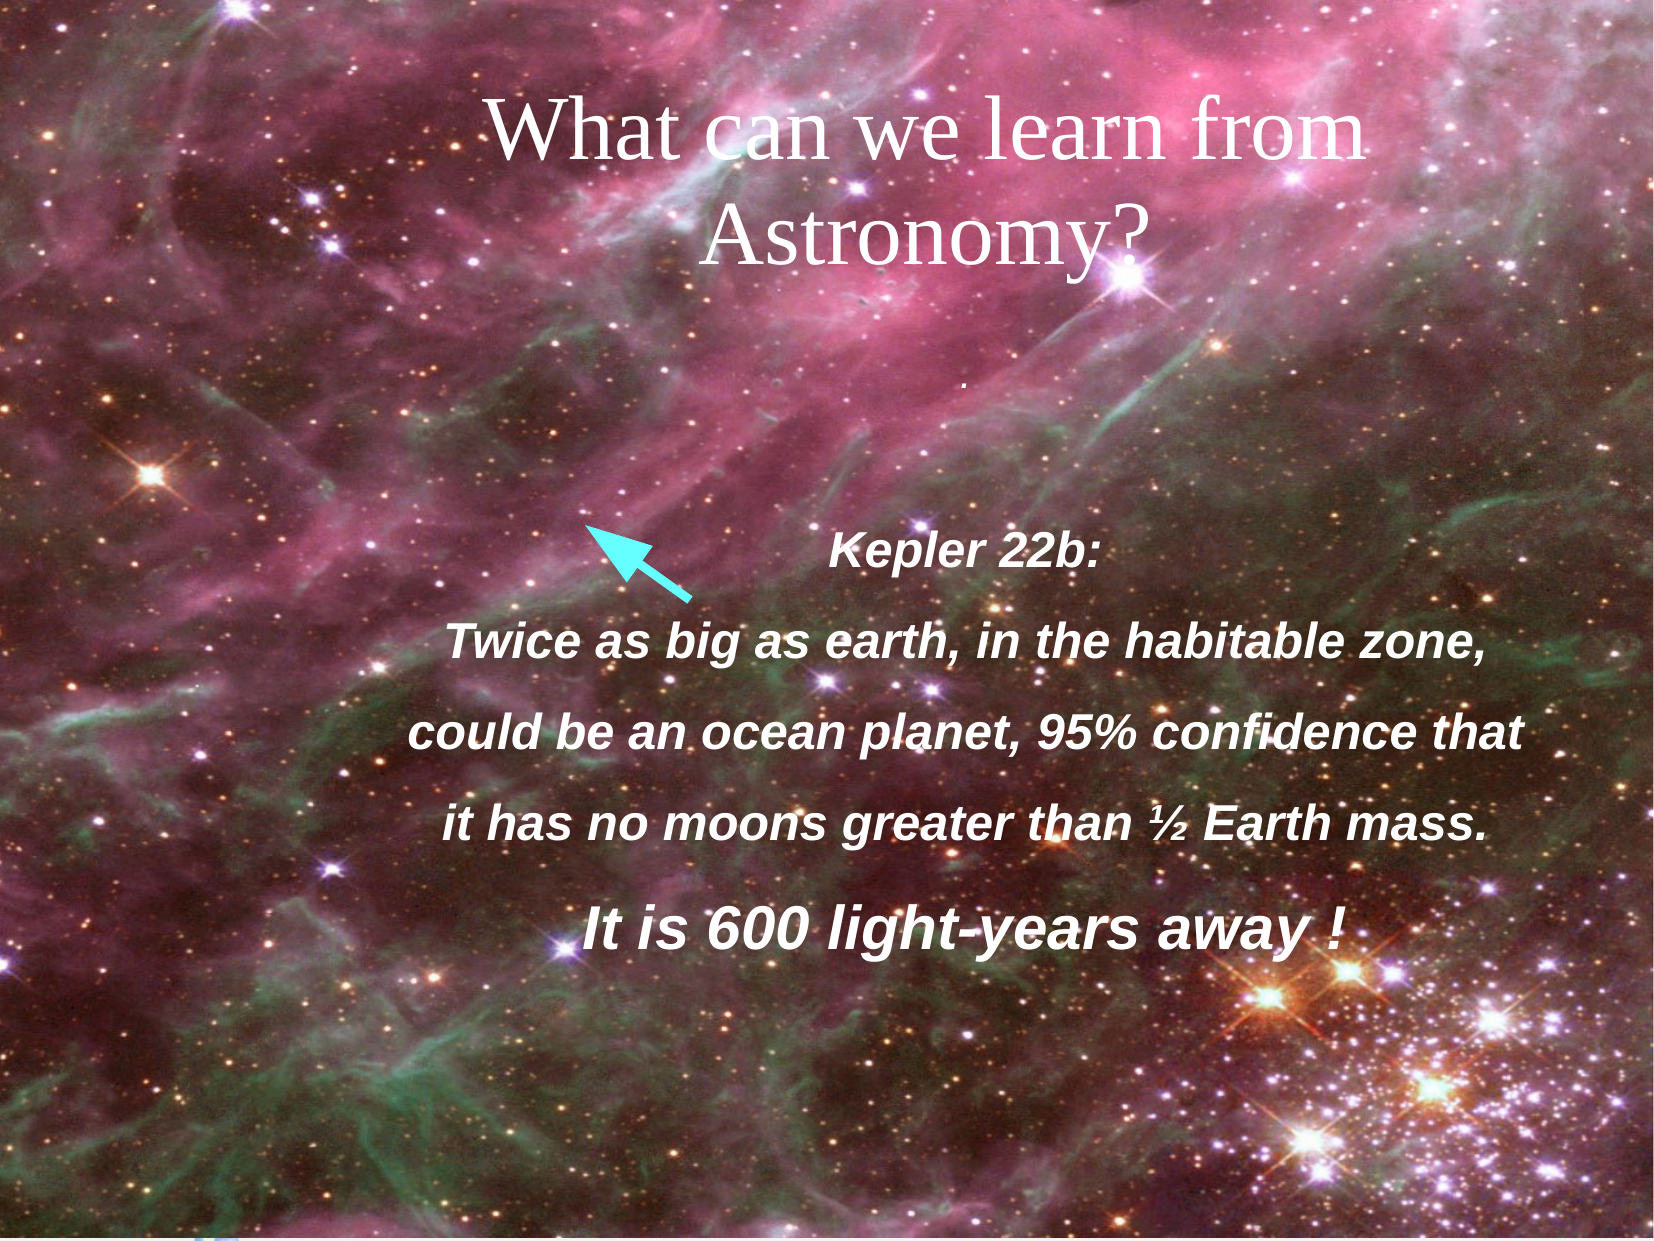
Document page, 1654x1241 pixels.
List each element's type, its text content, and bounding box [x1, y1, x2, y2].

picture [0, 0, 1654, 1241]
title What can we learn from Astronomy? [261, 71, 1591, 290]
list . Kepler 22b: Twice as big as earth, in the habitable zone, could be an ocean planet, 95% confidence that it has no moons greater than ½ Earth mass. It is 600 light-years away ! [360, 255, 1526, 1051]
